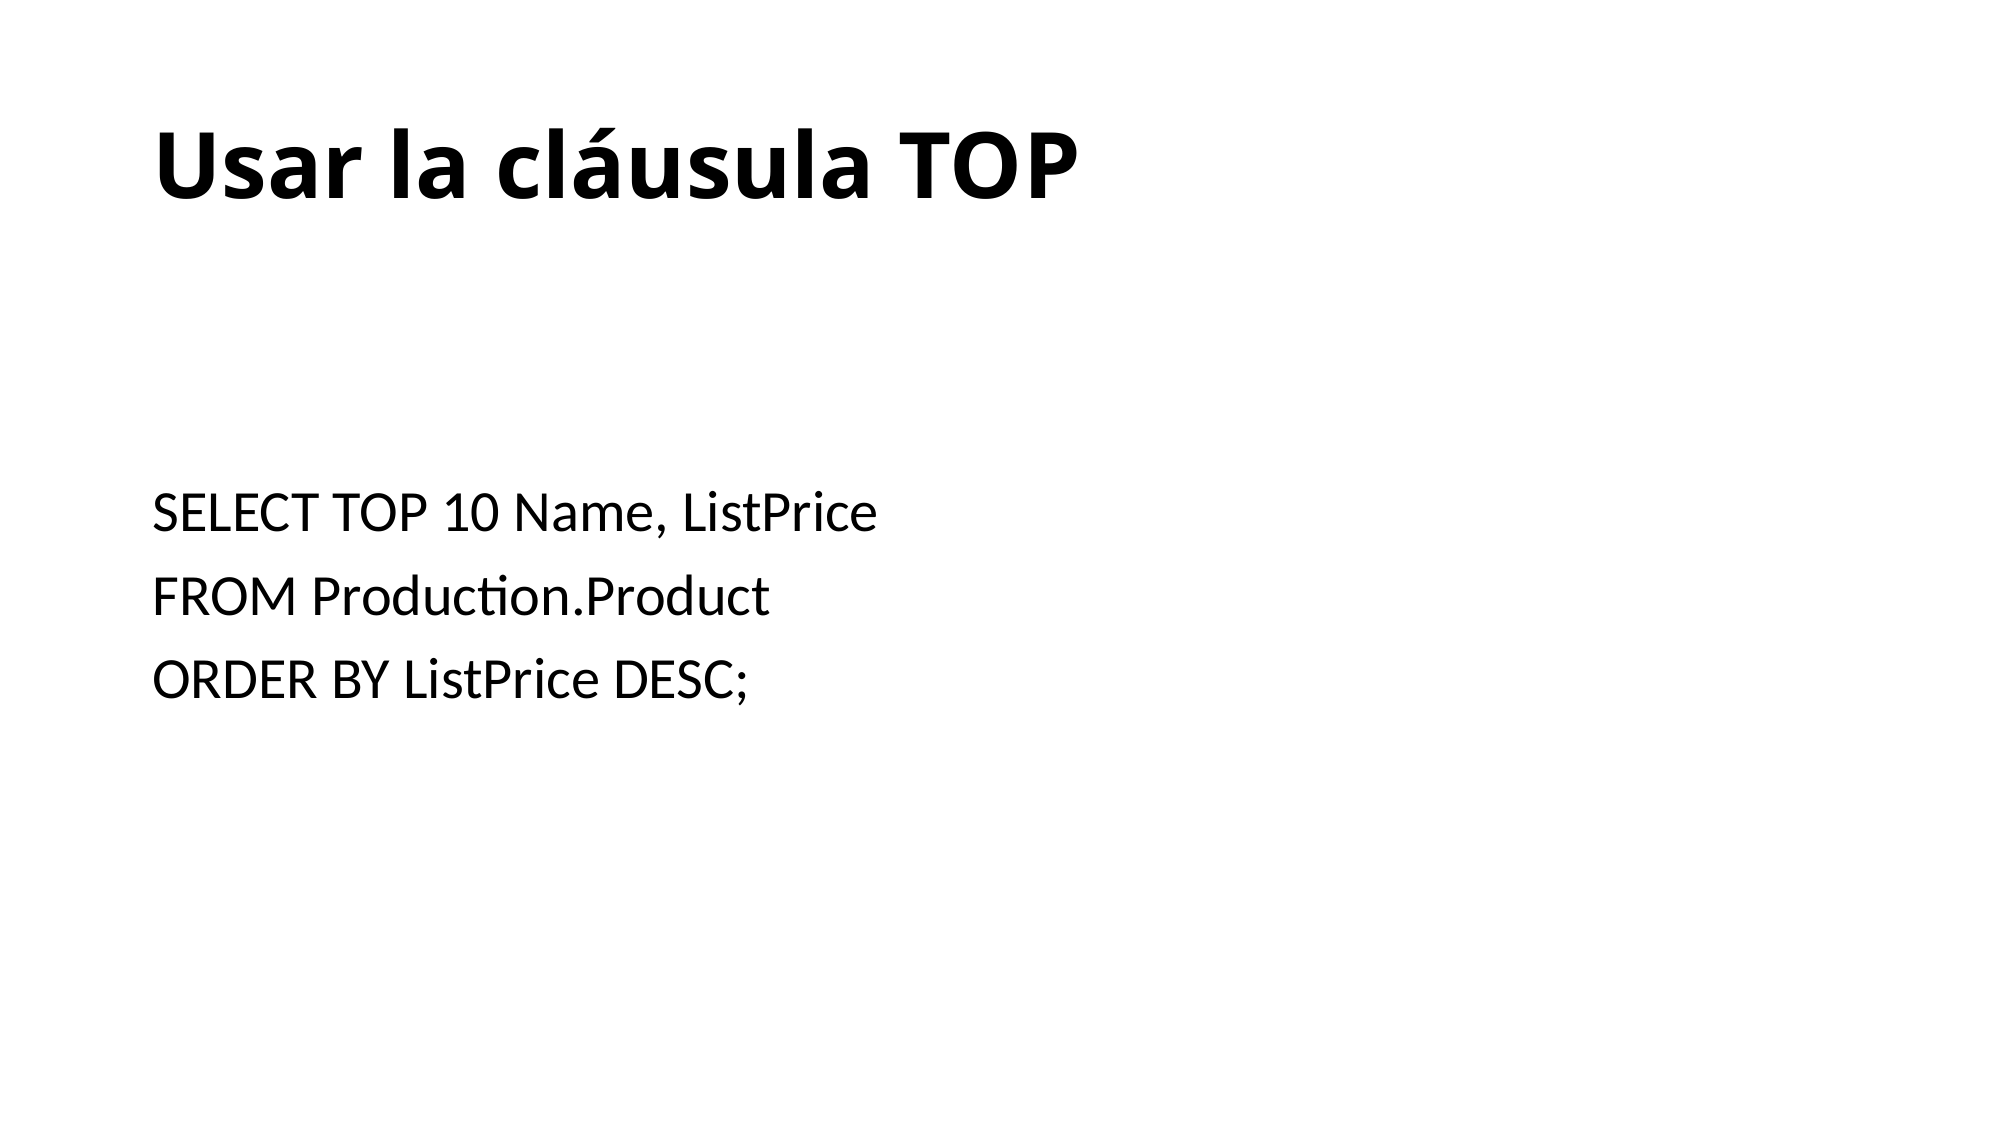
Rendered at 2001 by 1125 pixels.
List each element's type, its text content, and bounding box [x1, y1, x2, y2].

list SELECT TOP 10 Name, ListPrice FROM Production.Product ORDER BY ListPrice DESC; [137, 299, 1863, 1014]
title Usar la cláusula TOP [137, 59, 1863, 278]
